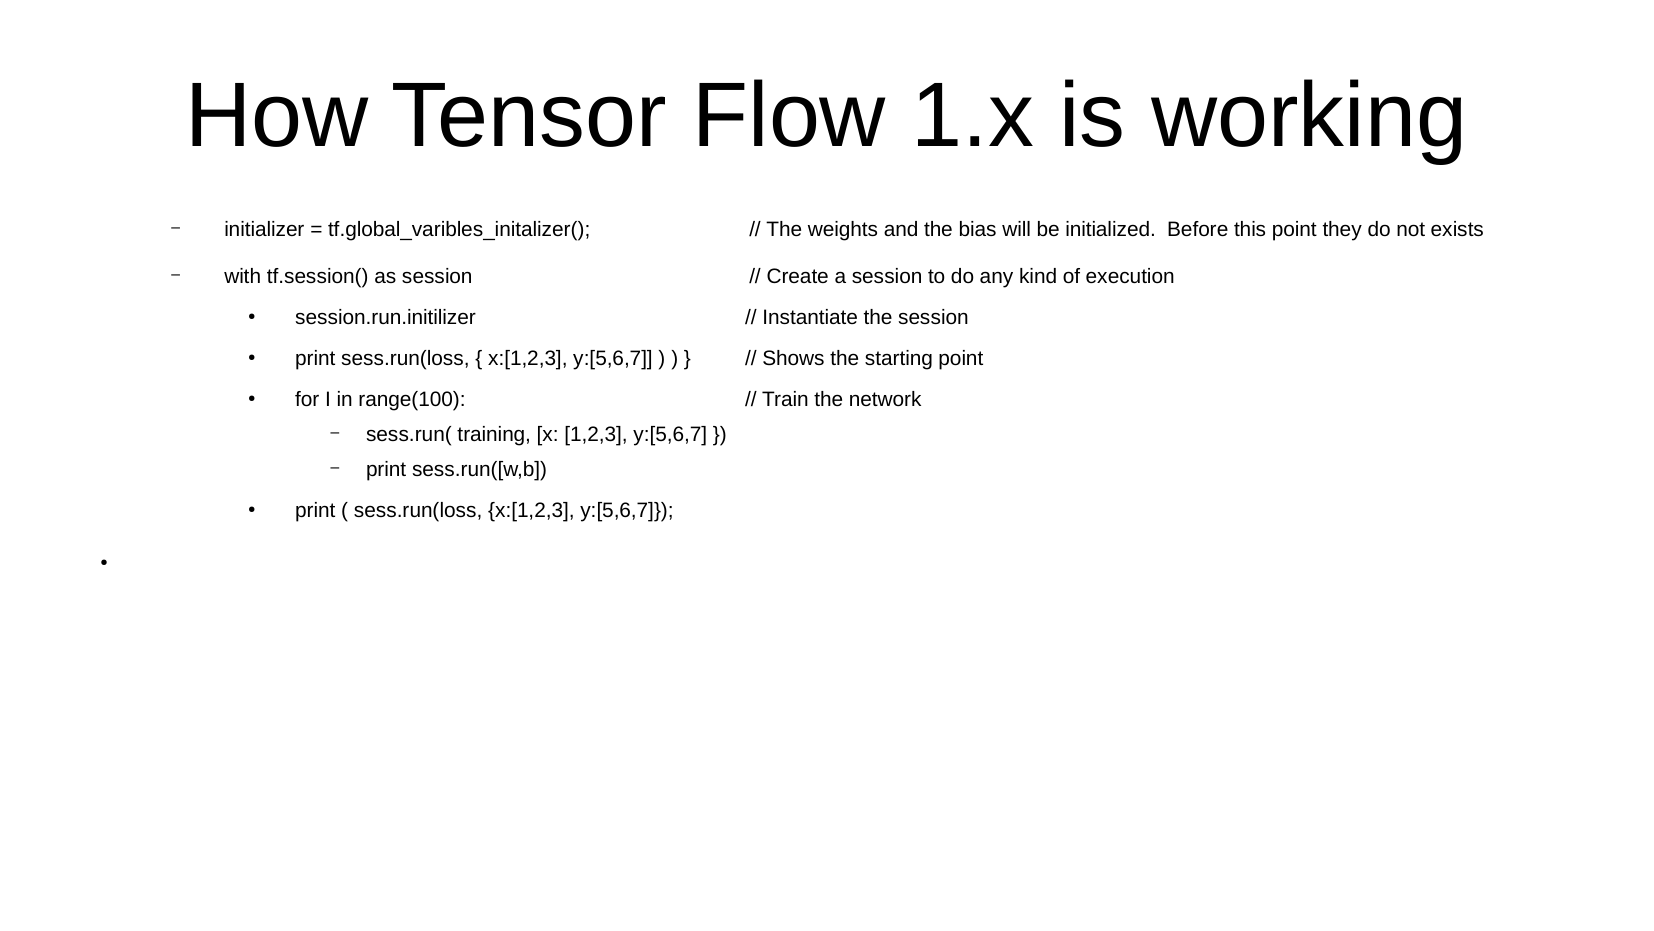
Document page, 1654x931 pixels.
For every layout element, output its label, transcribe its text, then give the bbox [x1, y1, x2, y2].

title How Tensor Flow 1.x is working [82, 37, 1571, 193]
list initializer = tf.global_varibles_initalizer(); // The weights and the bias will be initialized. Before this point they do not exists with tf.session() as session // Create a session to do any kind of execution session.run.initilizer // Instantiate the session print sess.run(loss, { x:[1,2,3], y:[5,6,7]] ) ) } // Shows the starting point for I in range(100): // Train the network sess.run( training, [x: [1,2,3], y:[5,6,7] }) print sess.run([w,b]) print ( sess.run(loss, {x:[1,2,3], y:[5,6,7]}); [82, 217, 1606, 901]
